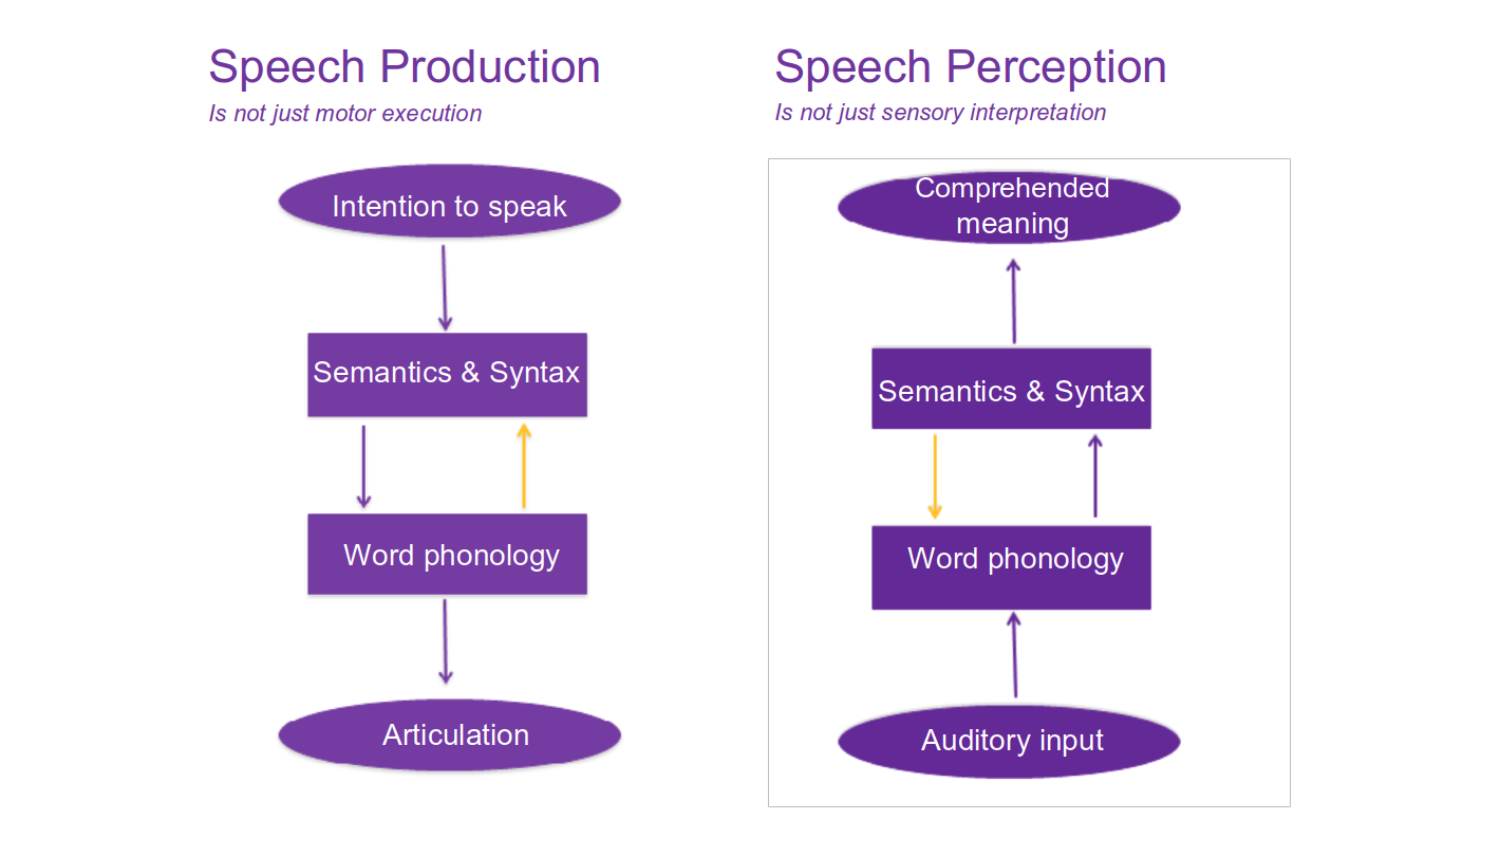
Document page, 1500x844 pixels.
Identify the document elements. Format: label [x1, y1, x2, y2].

picture [187, 24, 1312, 819]
